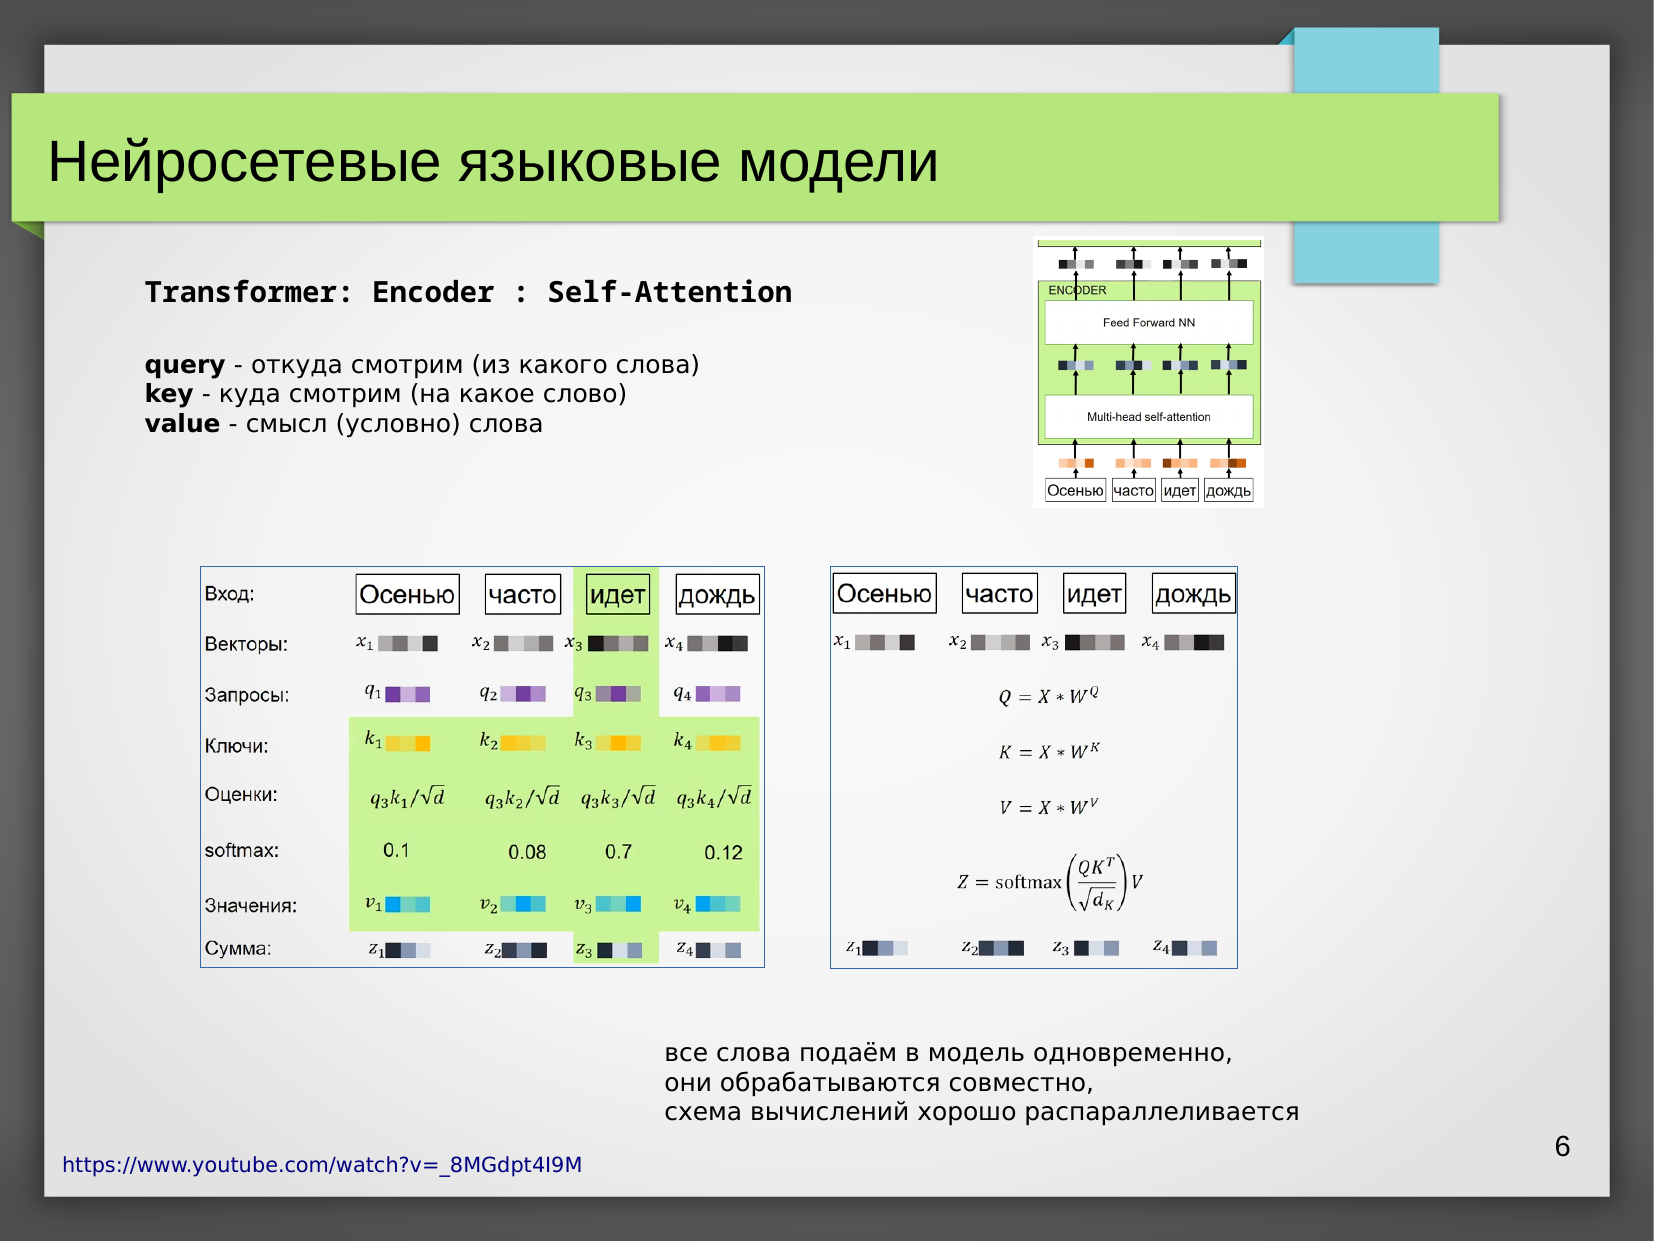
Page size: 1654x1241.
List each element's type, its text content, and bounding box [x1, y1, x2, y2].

text_box Transformer: Encoder : Self-Attention query - откуда смотрим (из какого слова) key - куда смотрим (на какое слово) value - смысл (условно) слова [129, 263, 957, 465]
title Нейросетевые языковые модели [47, 121, 1241, 201]
text_box https://www.youtube.com/watch?v=_8MGdpt4I9M [47, 1145, 650, 1185]
picture [0, 0, 1654, 1241]
text_box все слова подаём в модель одновременно, они обрабатываются совместно, схема вычислений хорошо распараллеливается [649, 1031, 1477, 1134]
